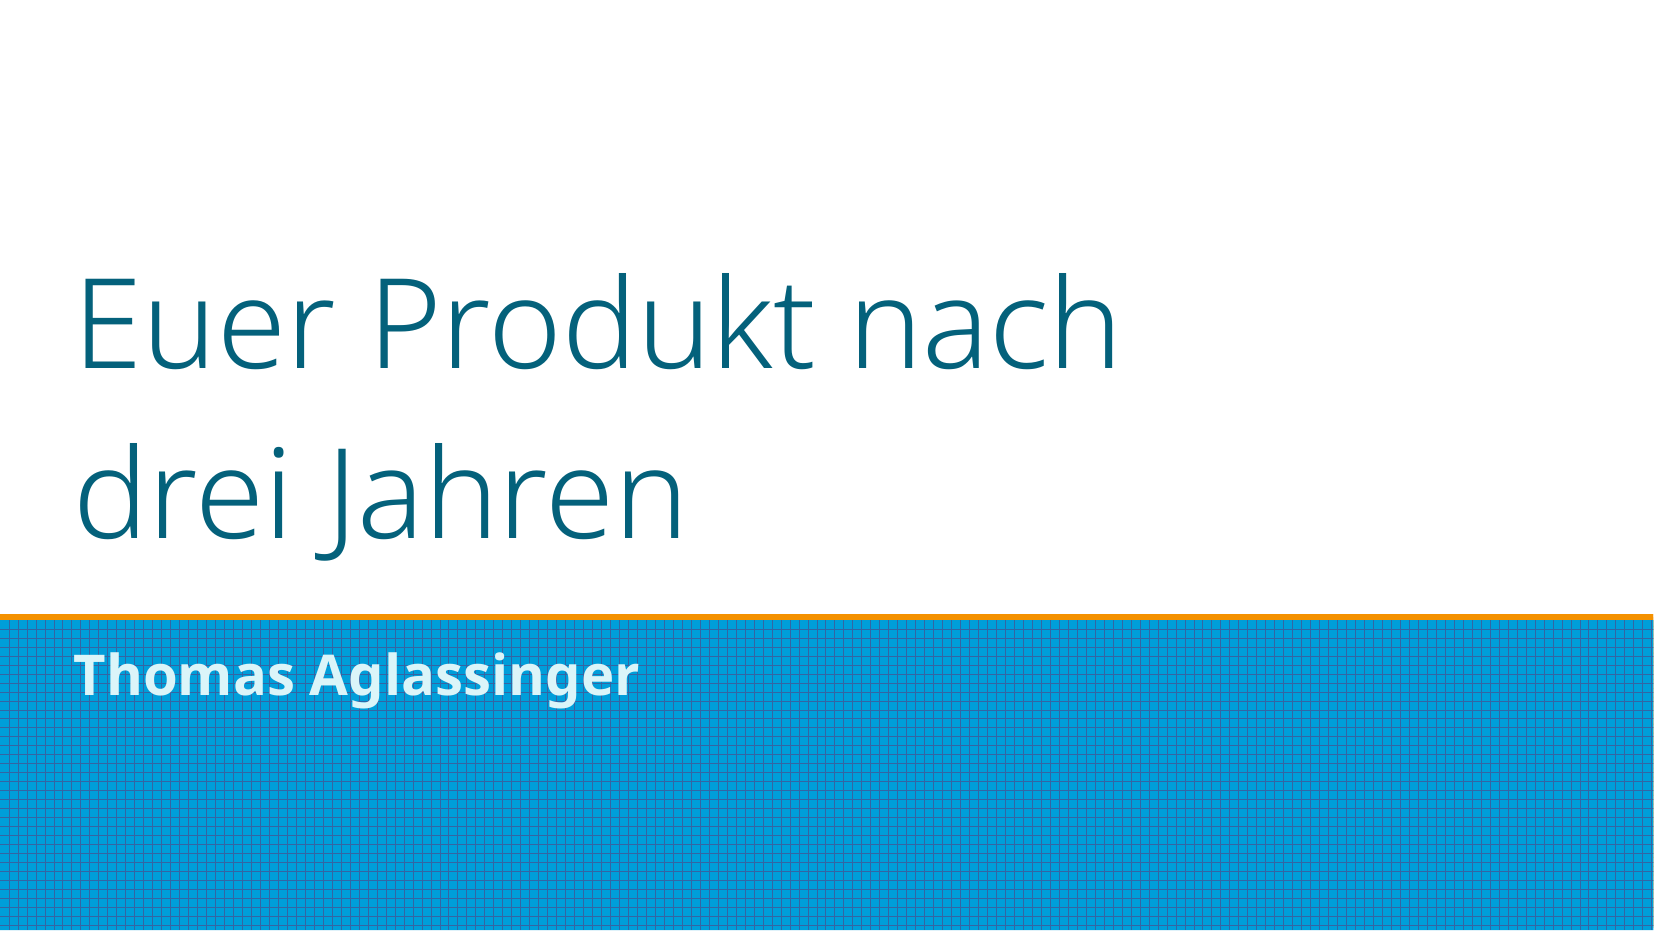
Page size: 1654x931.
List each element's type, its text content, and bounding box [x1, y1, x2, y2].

title Euer Produkt nach drei Jahren [73, 44, 1551, 576]
subtitle Thomas Aglassinger [73, 634, 1551, 827]
